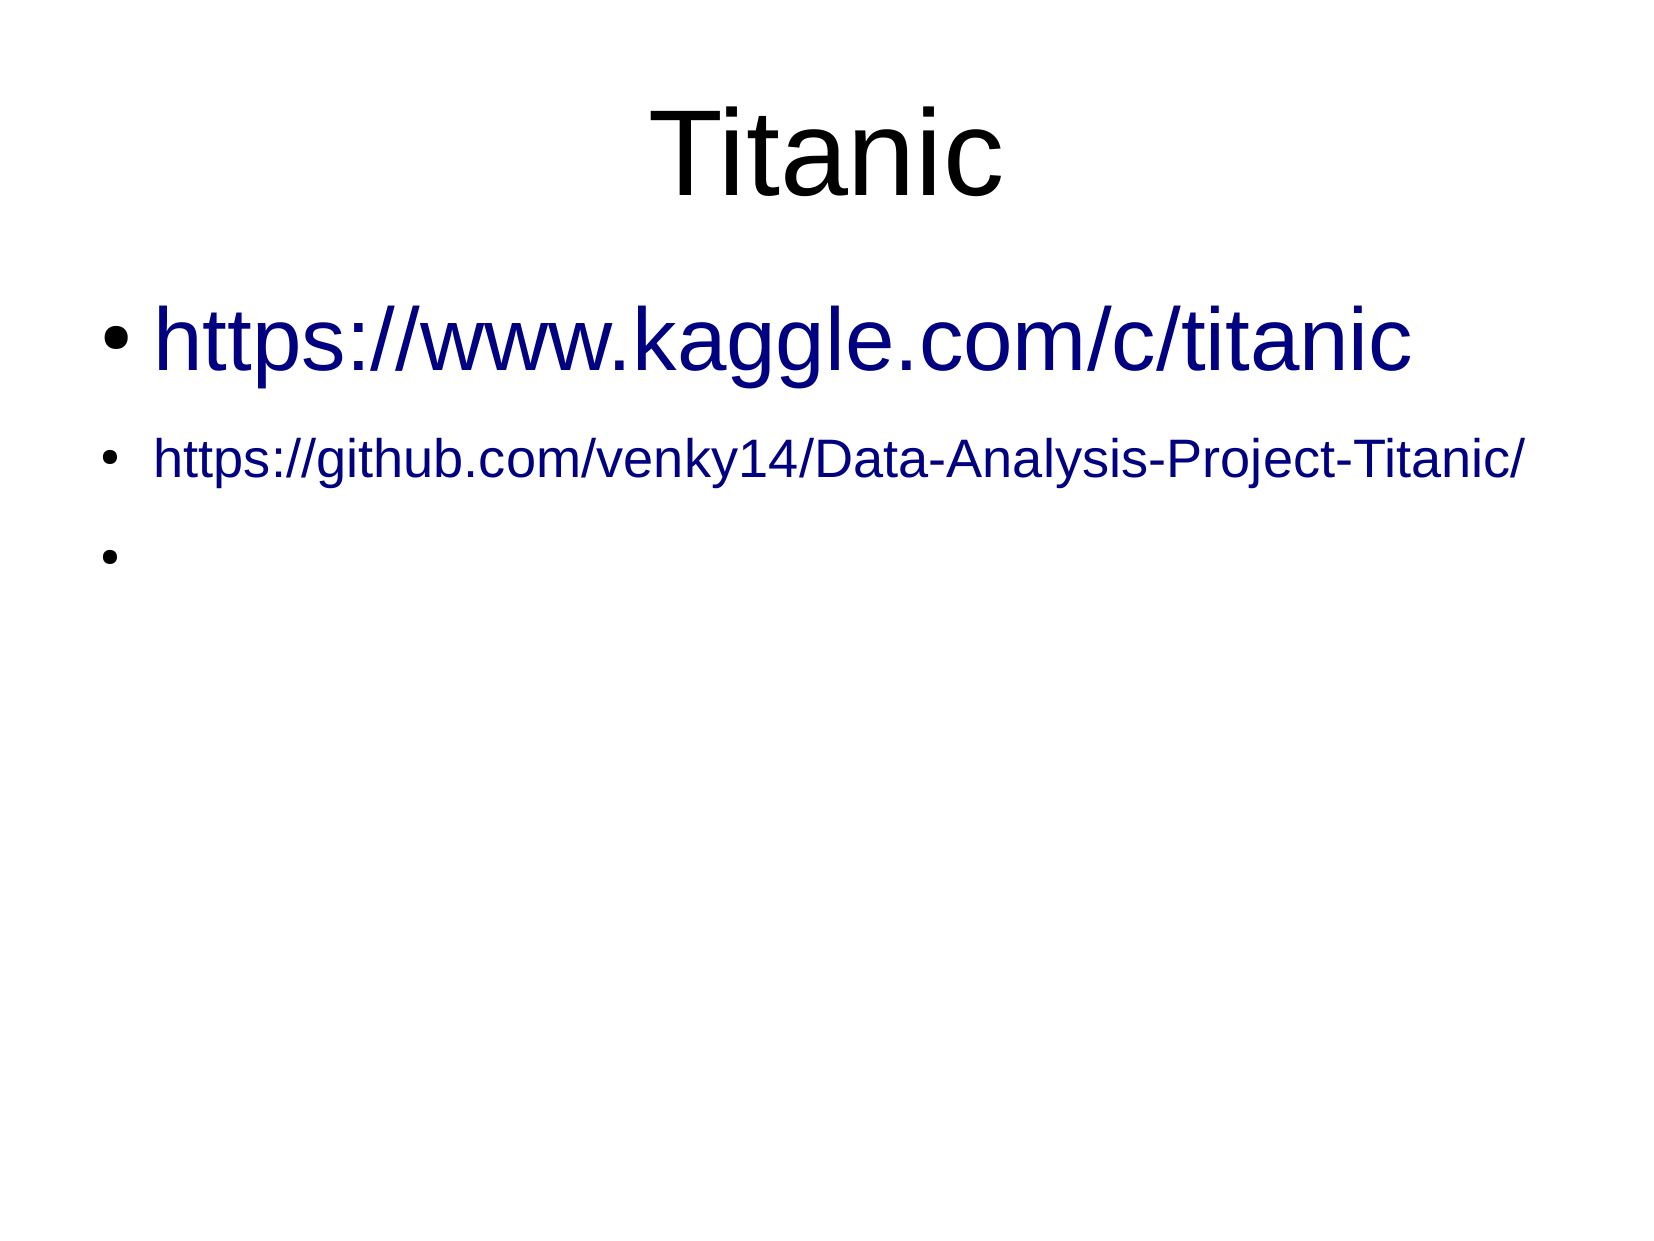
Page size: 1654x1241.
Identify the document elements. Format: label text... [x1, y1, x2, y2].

title Titanic [82, 49, 1571, 257]
list https://www.kaggle.com/c/titanic https://github.com/venky14/Data-Analysis-Project-Titanic/ [82, 290, 1571, 1010]
